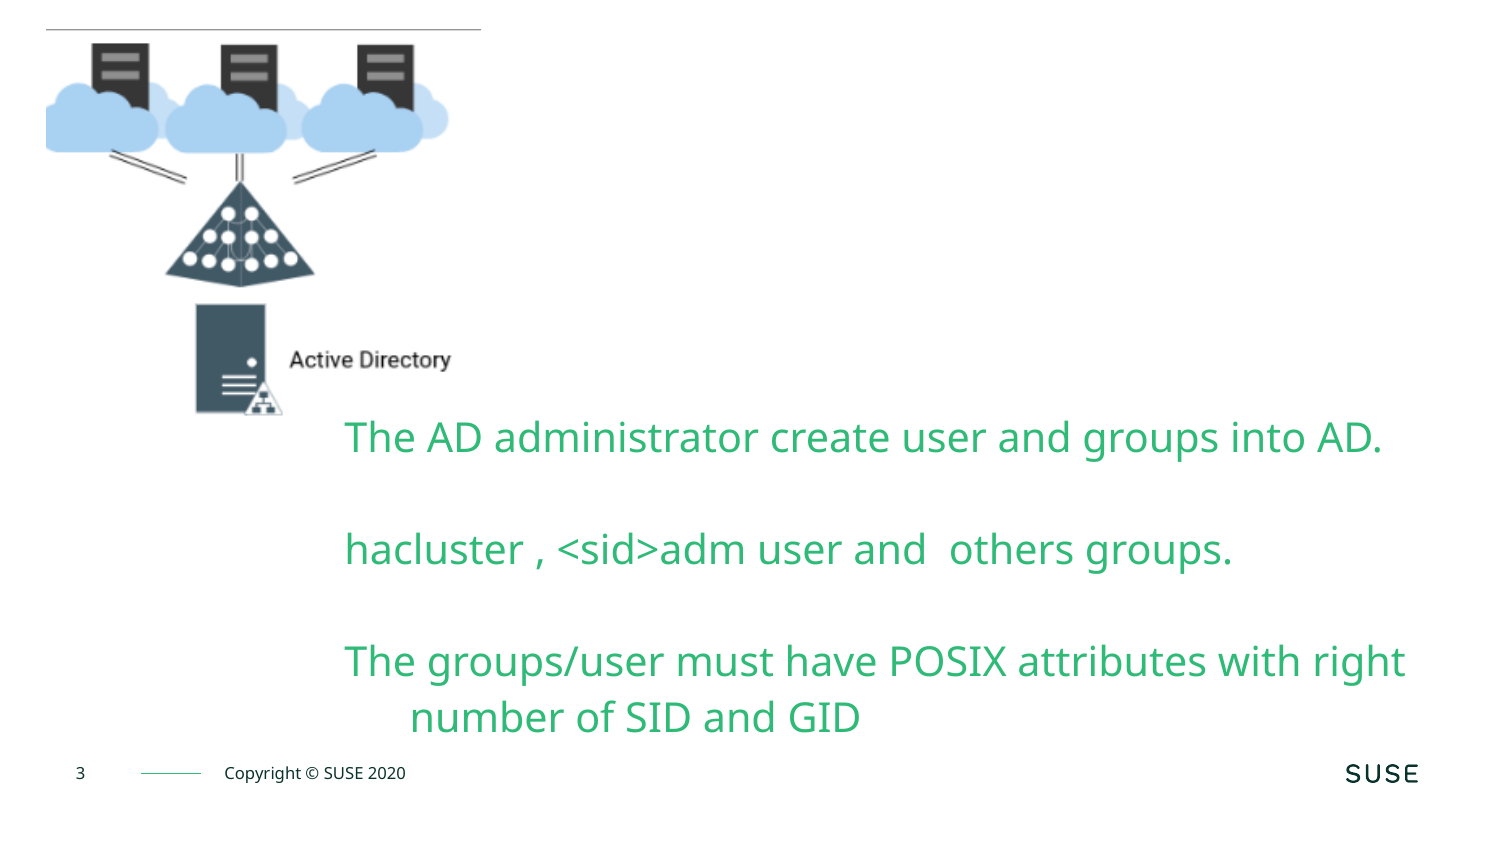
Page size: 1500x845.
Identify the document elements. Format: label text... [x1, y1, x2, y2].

picture [46, 29, 481, 424]
picture [1346, 764, 1418, 783]
list The AD administrator create user and groups into AD. hacluster , <sid>adm user and others groups. The groups/user must have POSIX attributes with right number of SID and GID [270, 408, 1426, 751]
